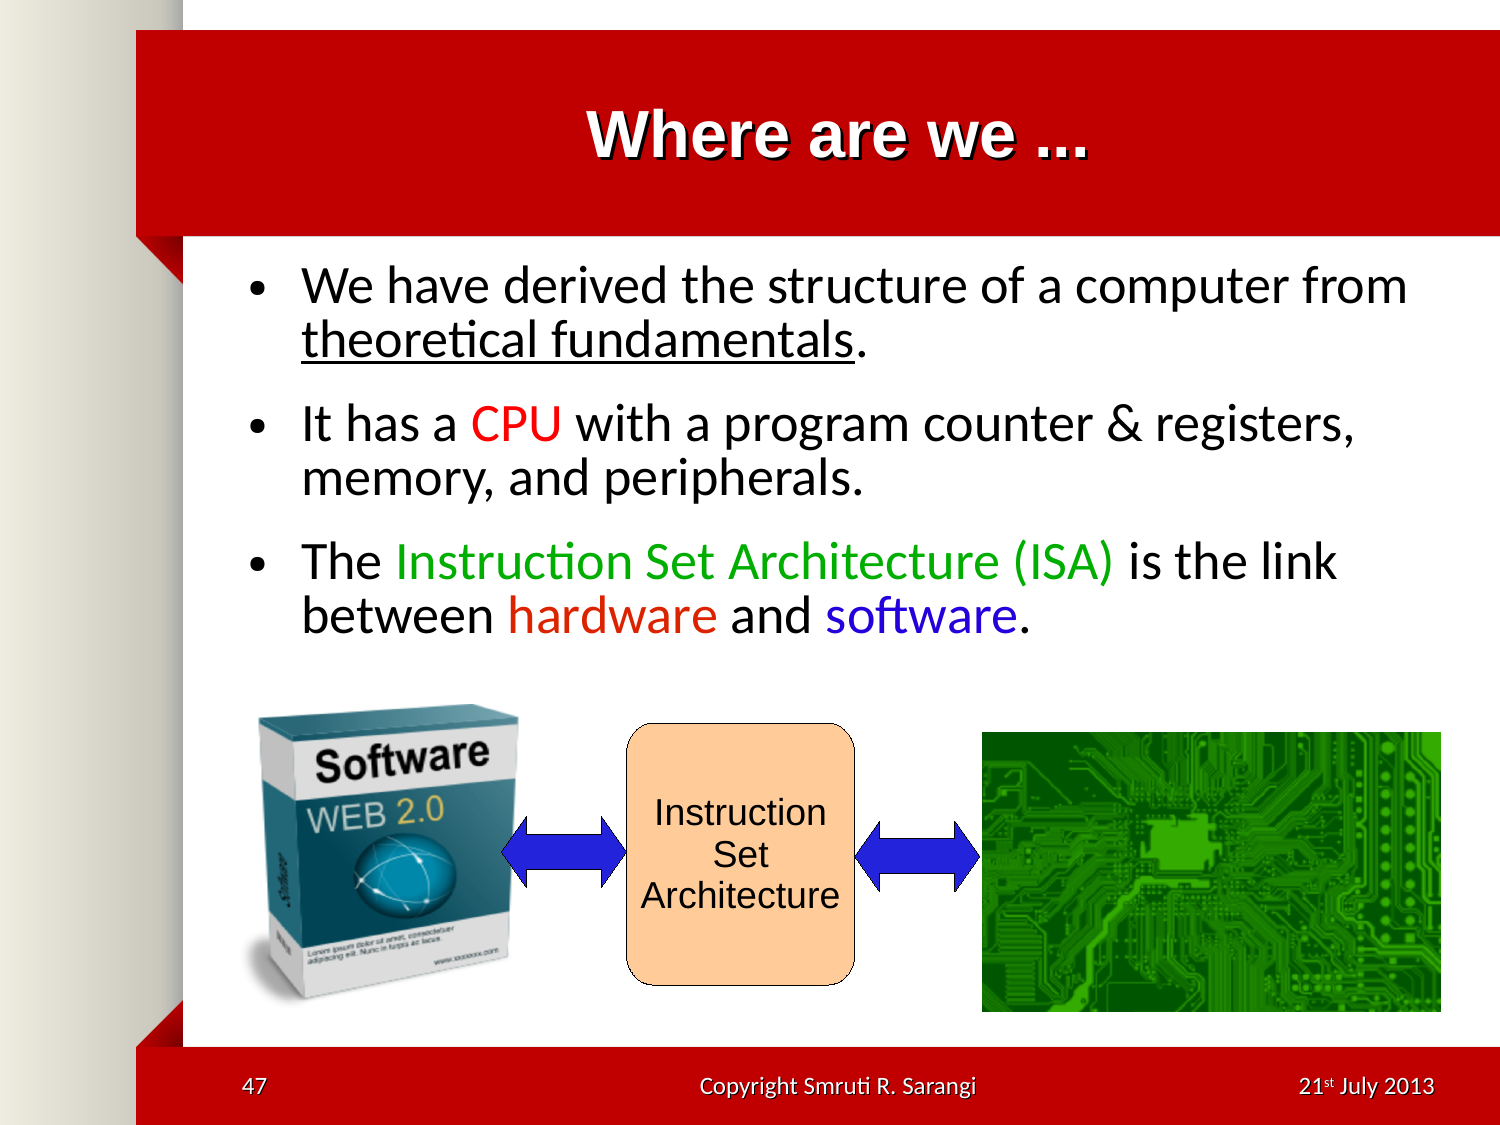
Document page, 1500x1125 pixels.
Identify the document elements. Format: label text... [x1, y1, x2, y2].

picture [0, 0, 1500, 1125]
text_box [854, 821, 980, 892]
text_box [501, 816, 627, 888]
list We have derived the structure of a computer from theoretical fundamentals. It has a CPU with a program counter & registers, memory, and peripherals. The Instruction Set Architecture (ISA) is the link between hardware and software. [230, 262, 1447, 705]
text_box Instruction Set Architecture [626, 723, 855, 986]
title Where are we ... [230, 57, 1447, 211]
